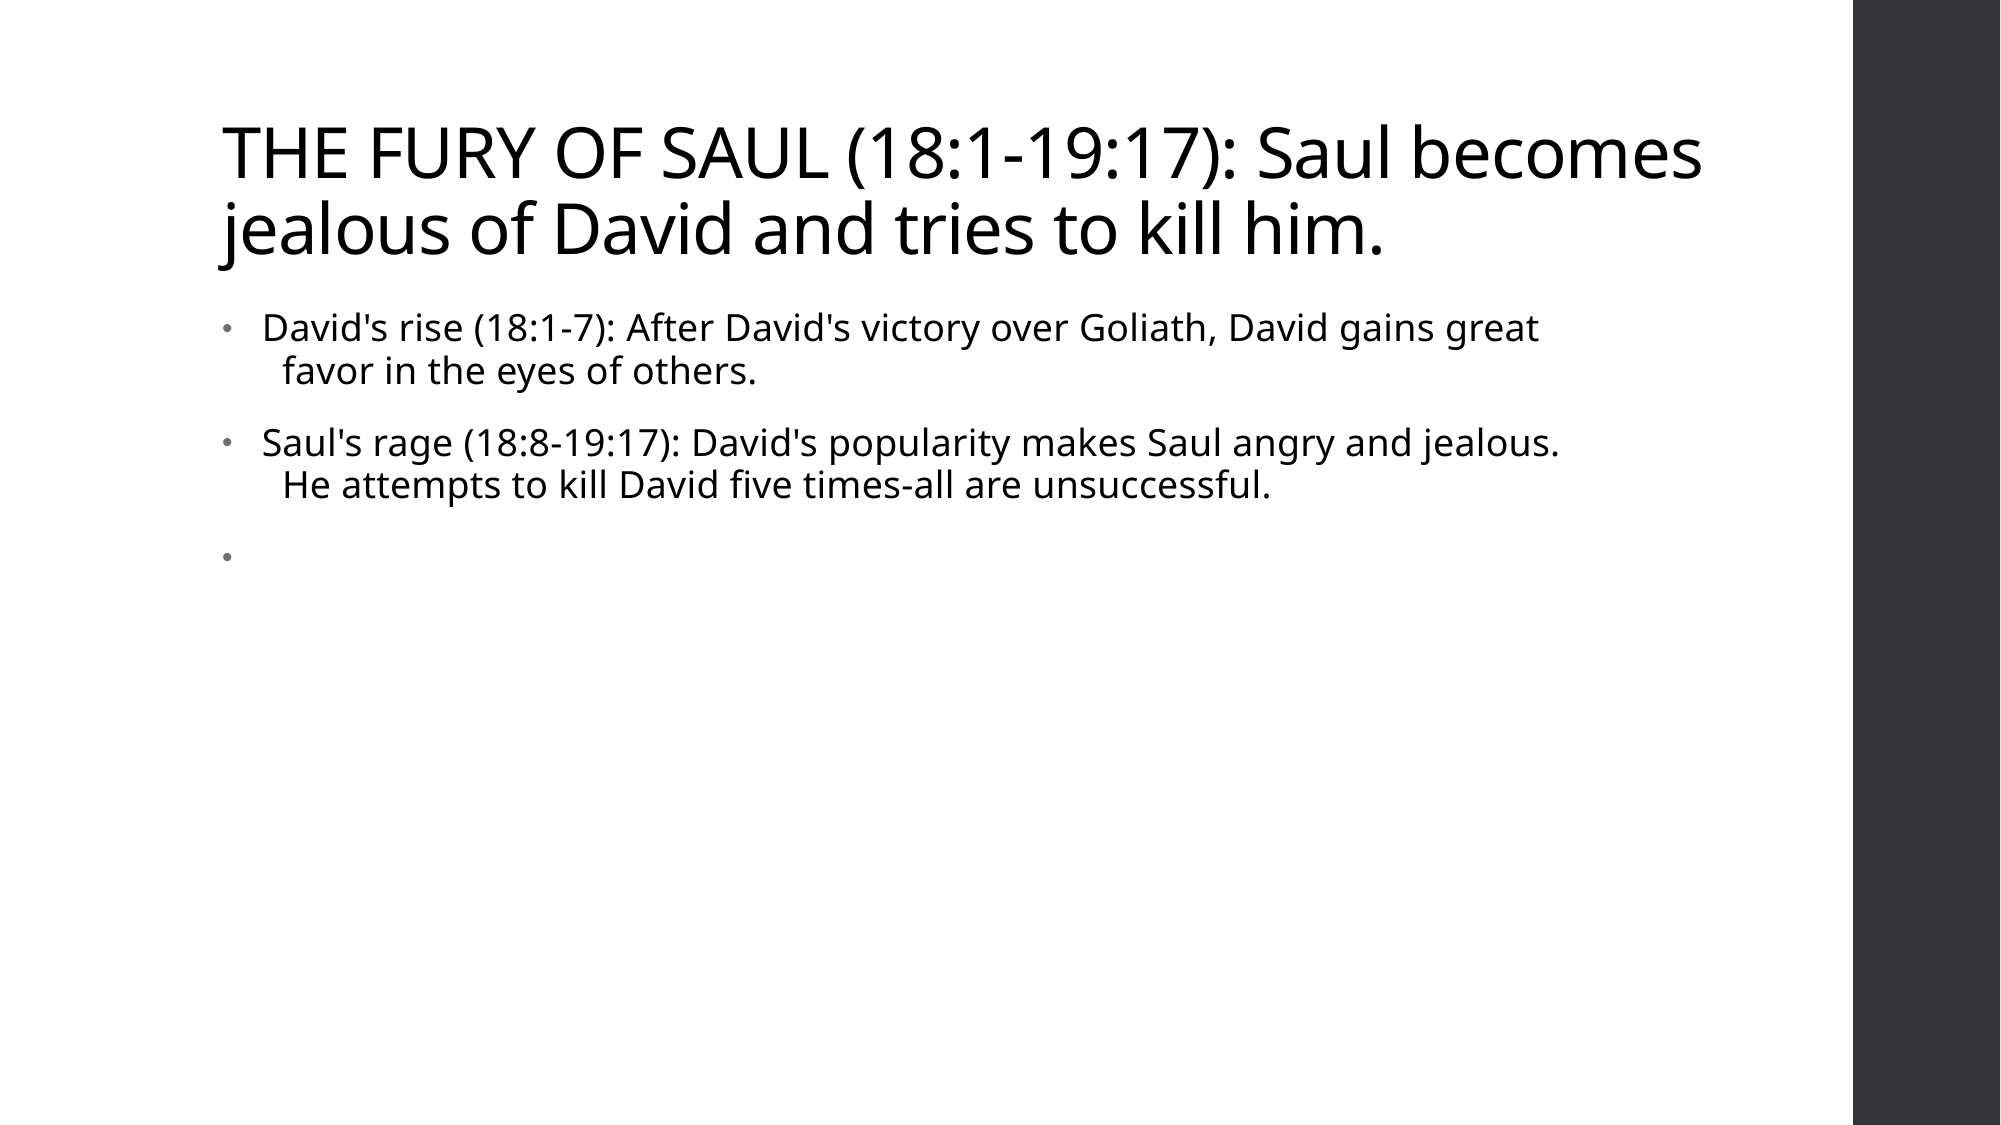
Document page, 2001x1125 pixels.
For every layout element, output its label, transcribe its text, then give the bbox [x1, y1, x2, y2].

title THE FURY OF SAUL (18:1-19:17): Saul becomes jealous of David and tries to kill him. [206, 60, 1797, 278]
list David's rise (18:1-7): After David's victory over Goliath, David gains great favor in the eyes of others. Saul's rage (18:8-19:17): David's popularity makes Saul angry and jealous. He attempts to kill David five times-all are unsuccessful. [206, 299, 1617, 1014]
